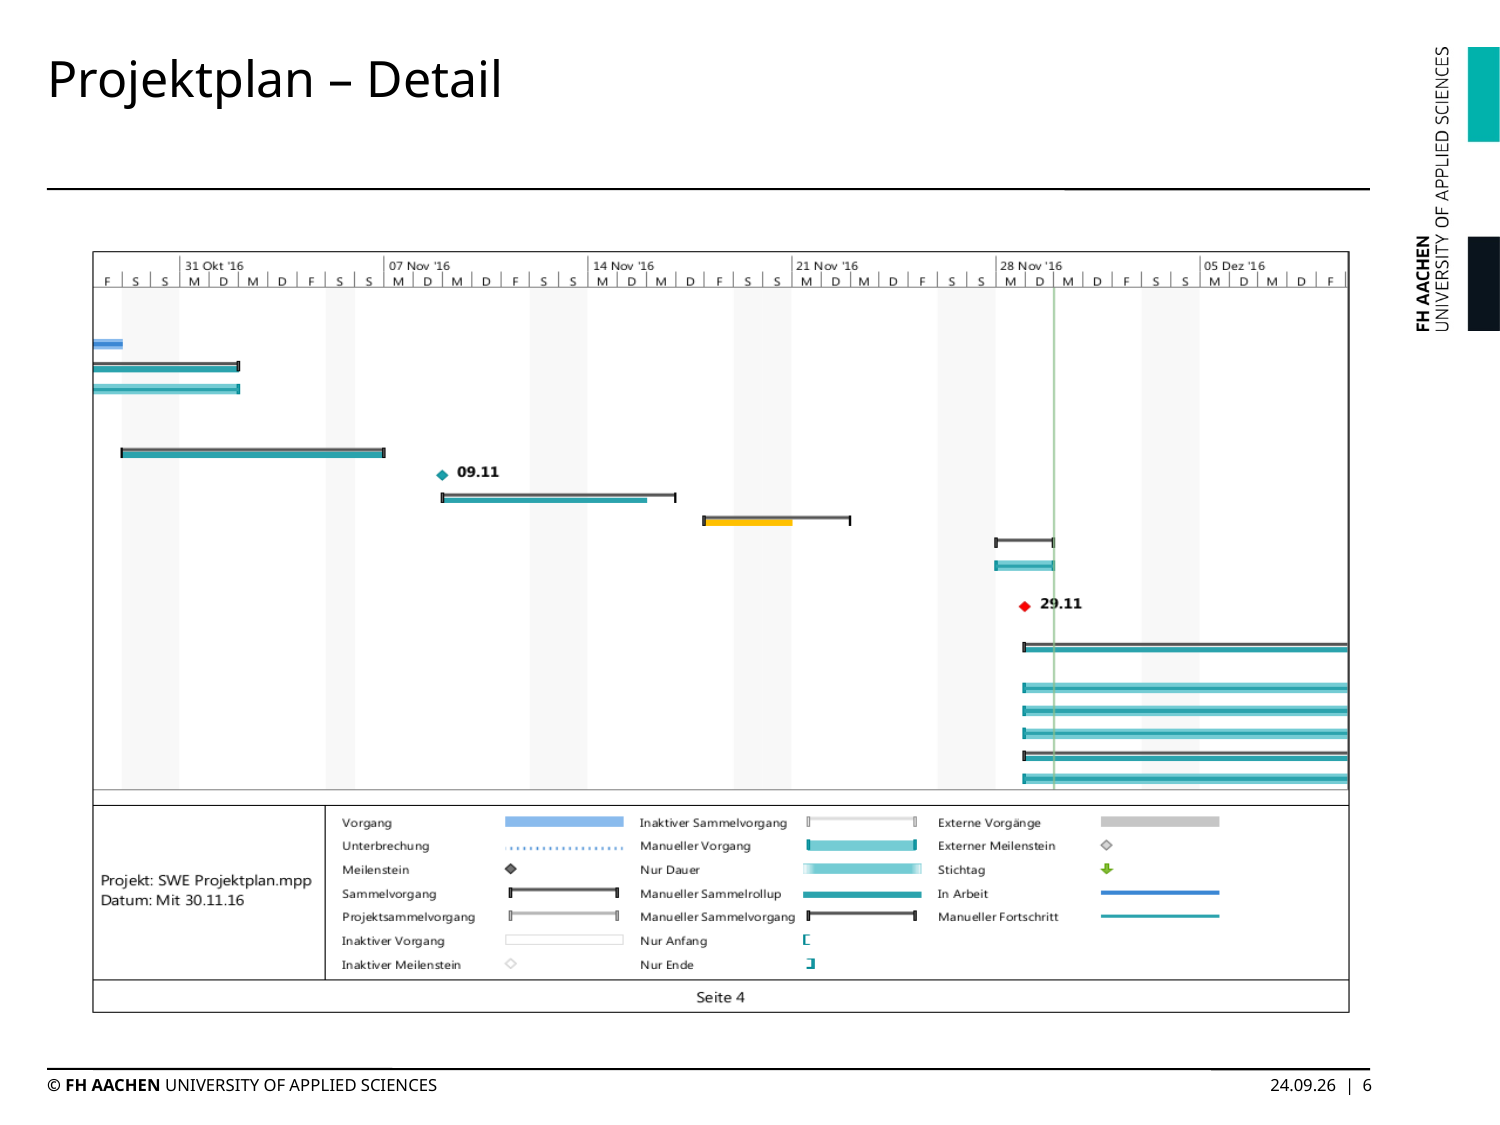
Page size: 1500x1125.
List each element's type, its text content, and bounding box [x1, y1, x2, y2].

title Projektplan – Detail [47, 47, 1370, 130]
picture [35, 47, 1500, 1063]
